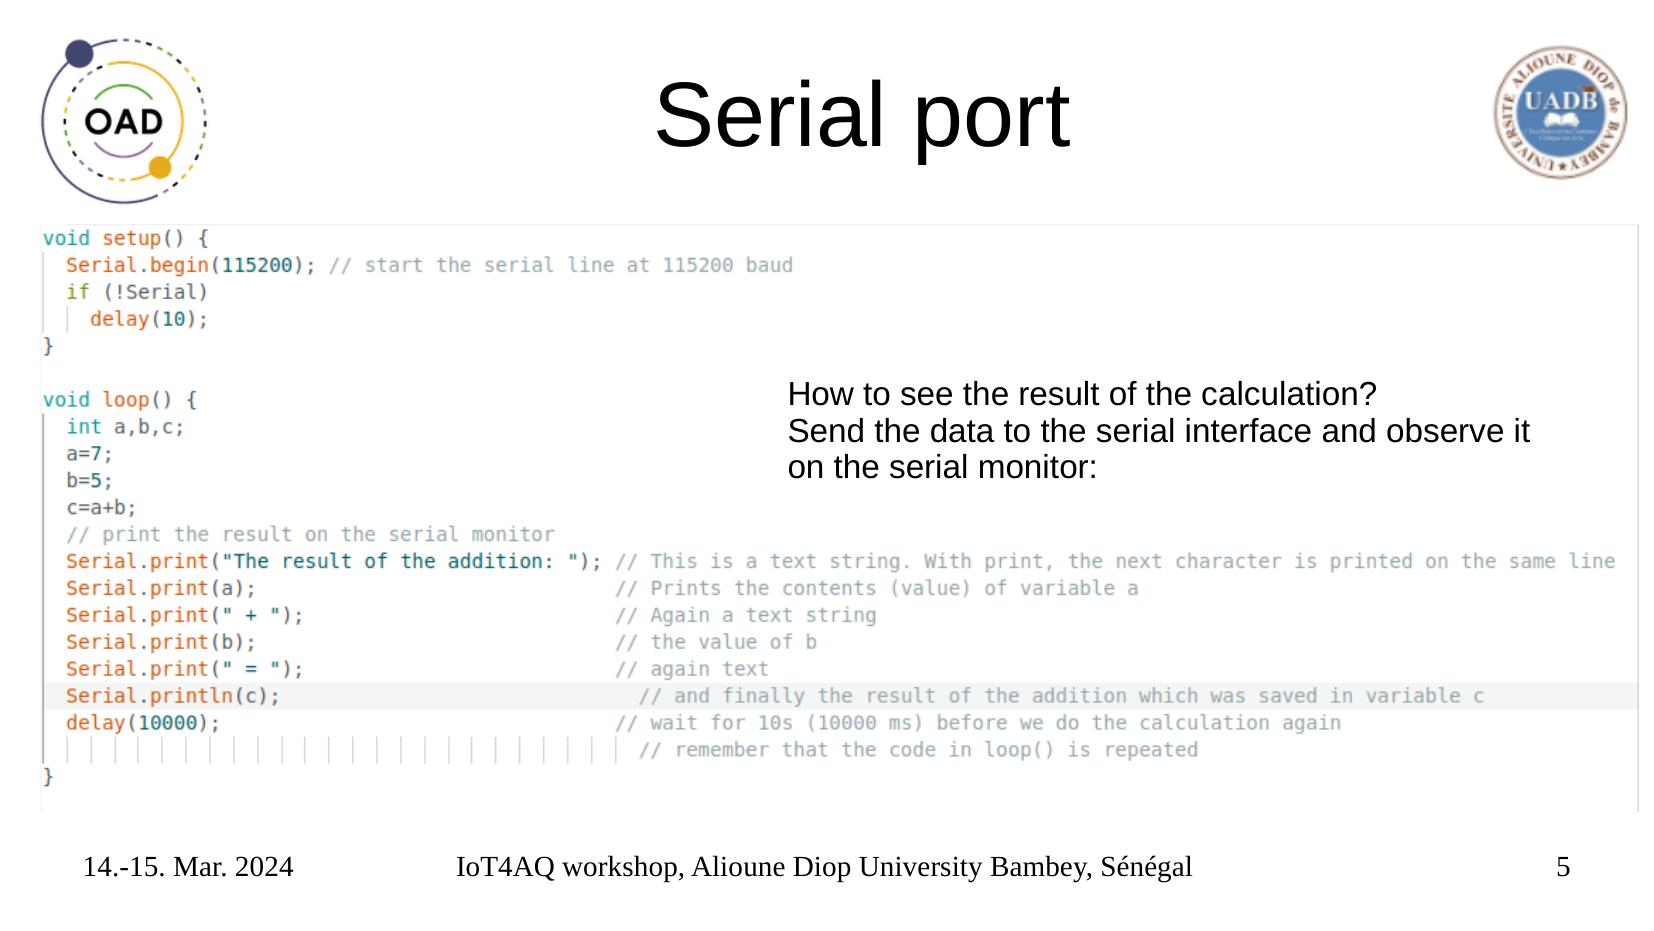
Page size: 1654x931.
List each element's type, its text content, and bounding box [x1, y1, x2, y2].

picture [1482, 37, 1641, 188]
title Serial port [278, 37, 1446, 193]
list How to see the result of the calculation? Send the data to the serial interface and observe it on the serial monitor: [787, 375, 1564, 488]
picture [0, 24, 1639, 812]
